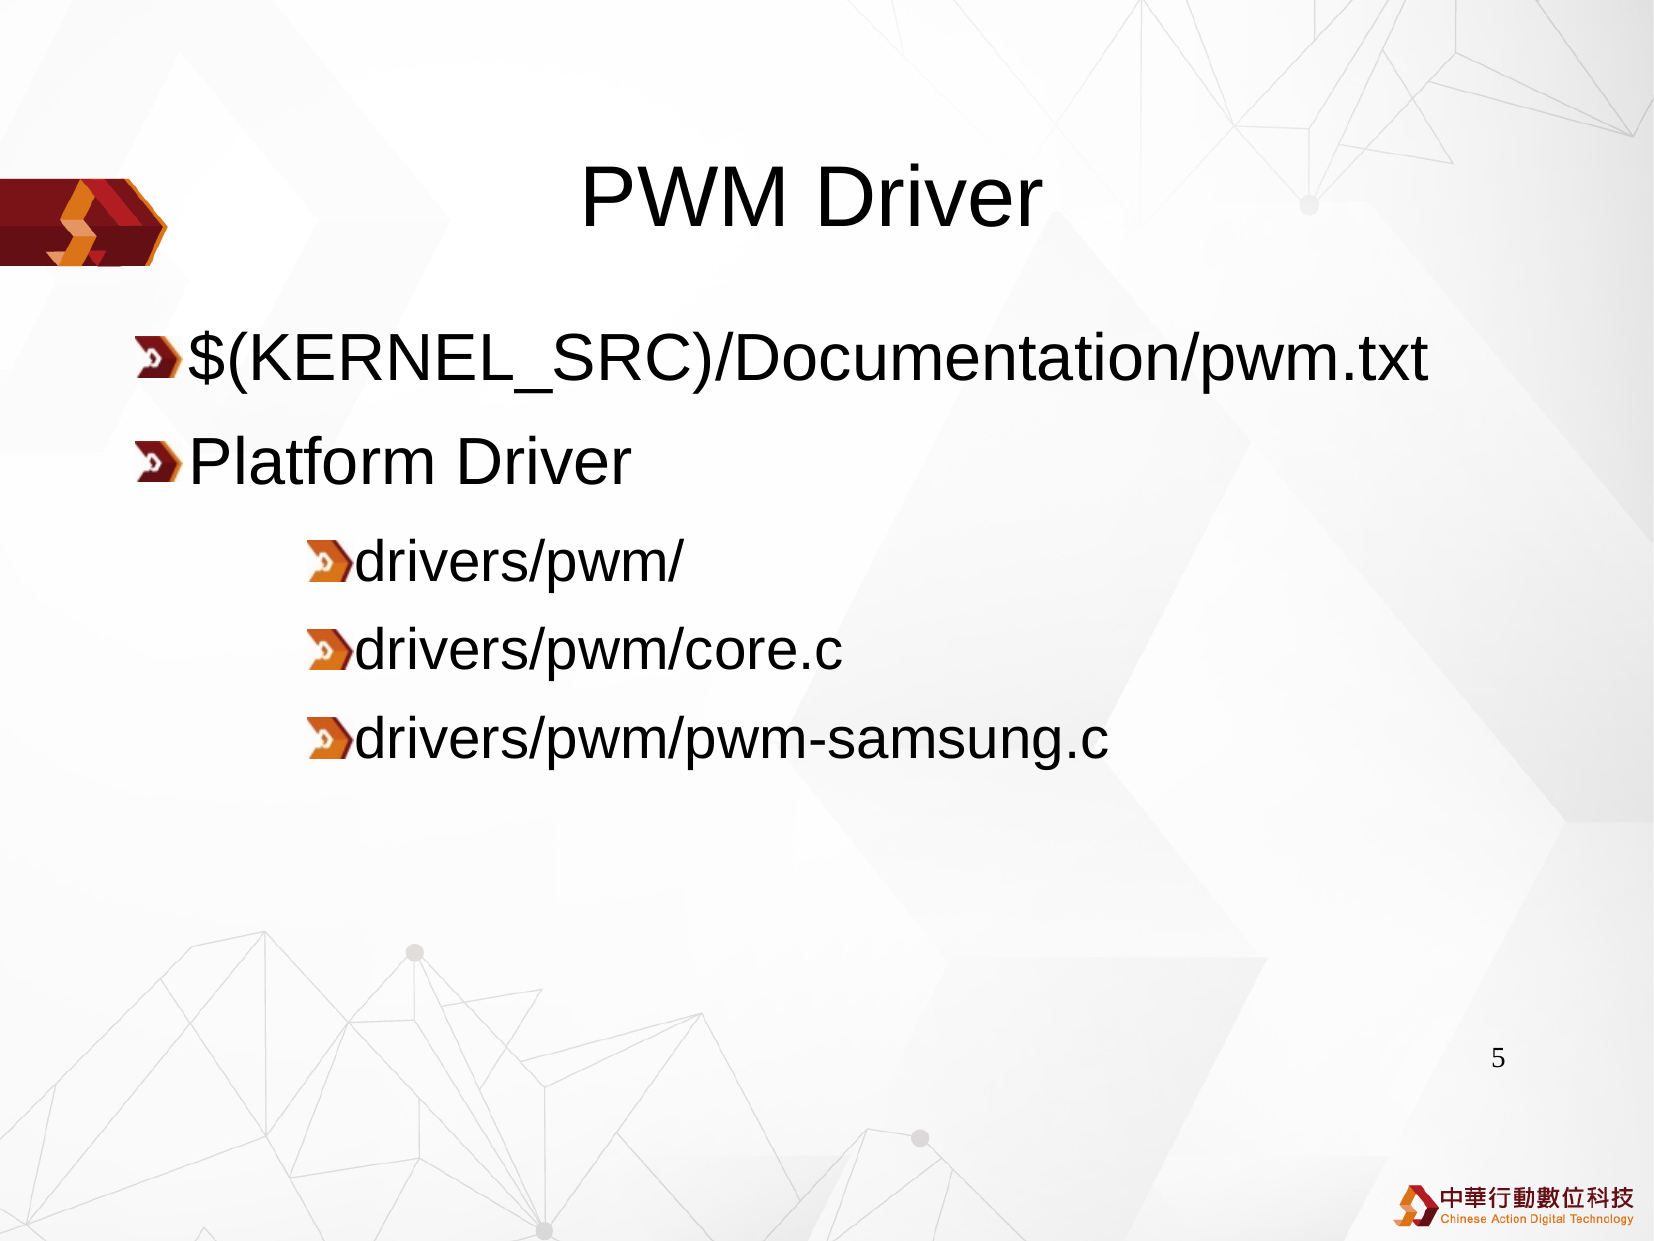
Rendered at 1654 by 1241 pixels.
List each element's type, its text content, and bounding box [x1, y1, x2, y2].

picture [0, 0, 1654, 1241]
list $(KERNEL_SRC)/Documentation/pwm.txt Platform Driver drivers/pwm/ drivers/pwm/core.c drivers/pwm/pwm-samsung.c [118, 319, 1571, 1040]
title PWM Driver [118, 112, 1506, 281]
